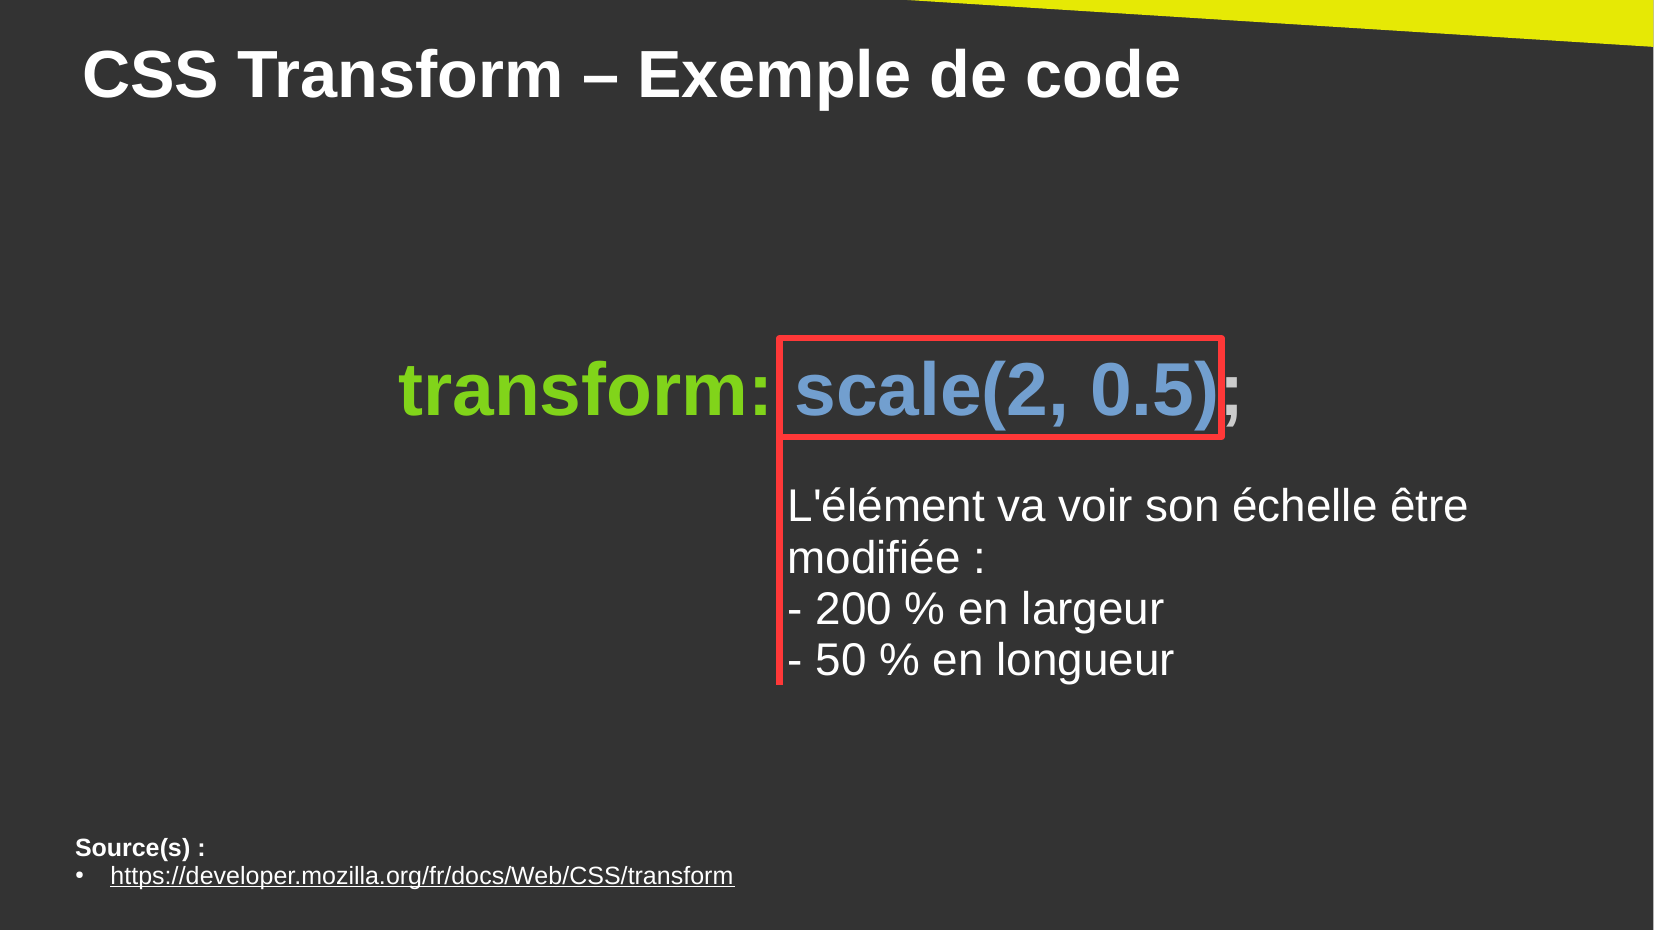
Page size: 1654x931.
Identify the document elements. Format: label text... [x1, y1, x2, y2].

title CSS Transform – Exemple de code [82, 37, 1571, 114]
text_box Source(s) : https://developer.mozilla.org/fr/docs/Web/CSS/transform [60, 826, 1546, 898]
text_box transform: scale(2, 0.5); [48, 339, 776, 439]
text_box [907, 0, 1654, 47]
title L'élément va voir son échelle être modifiée : - 200 % en largeur - 50 % en longueur [787, 480, 1630, 686]
text_box transform: scale(2, 0.5); [1225, 339, 1595, 439]
text_box transform: scale(2, 0.5); [783, 341, 1218, 434]
